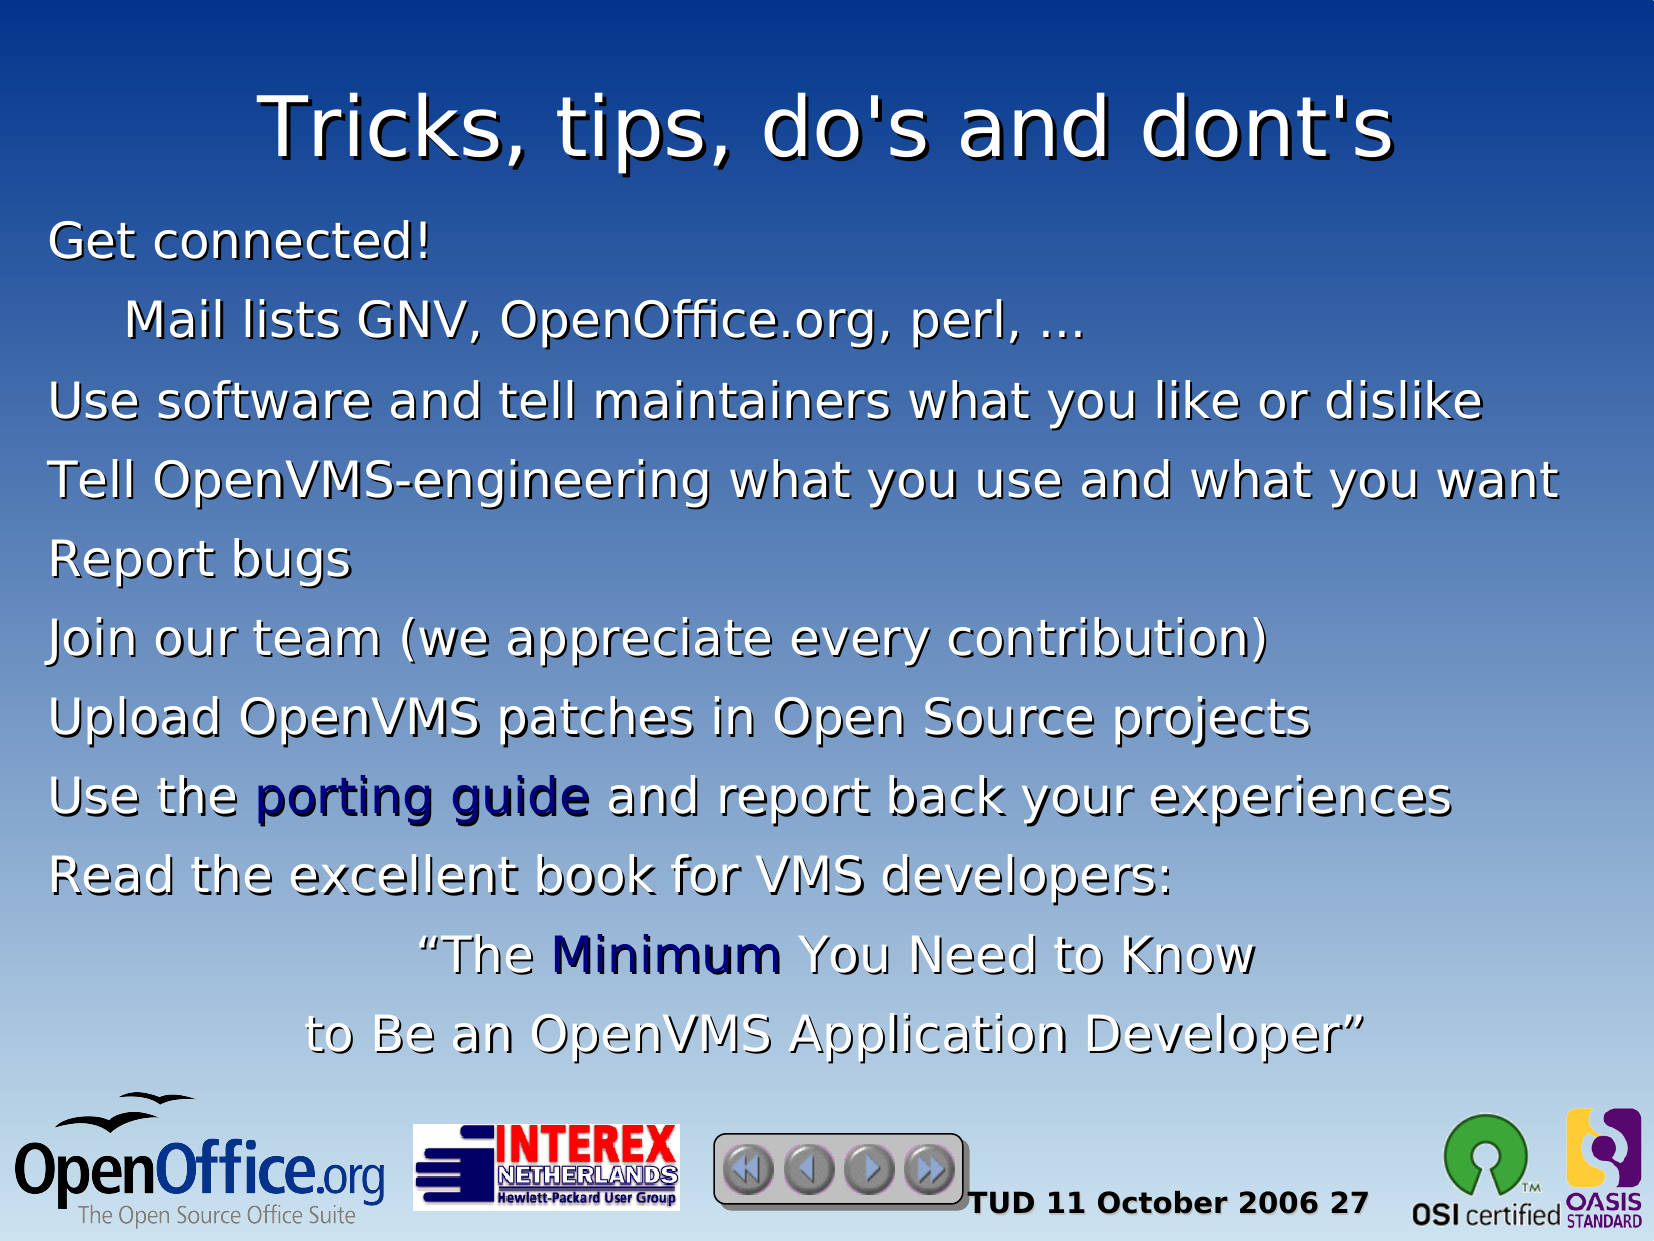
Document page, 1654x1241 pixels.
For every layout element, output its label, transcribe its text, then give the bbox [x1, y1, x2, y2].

list Get connected! Mail lists GNV, OpenOffice.org, perl, ... Use software and tell maintainers what you like or dislike Tell OpenVMS-engineering what you use and what you want Report bugs Join our team (we appreciate every contribution) Upload OpenVMS patches in Open Source projects Use the porting guide and report back your experiences Read the excellent book for VMS developers: “The Minimum You Need to Know to Be an OpenVMS Application Developer” [29, 212, 1625, 1069]
picture [723, 1144, 774, 1195]
picture [15, 1092, 384, 1229]
title Tricks, tips, do's and dont's [82, 49, 1571, 207]
picture [844, 1144, 895, 1195]
picture [413, 1124, 680, 1211]
picture [784, 1144, 835, 1195]
text_box TUD 11 October 2006 32 [974, 1181, 1500, 1241]
picture [904, 1144, 955, 1195]
text_box [714, 1133, 963, 1204]
picture [1405, 1102, 1654, 1238]
